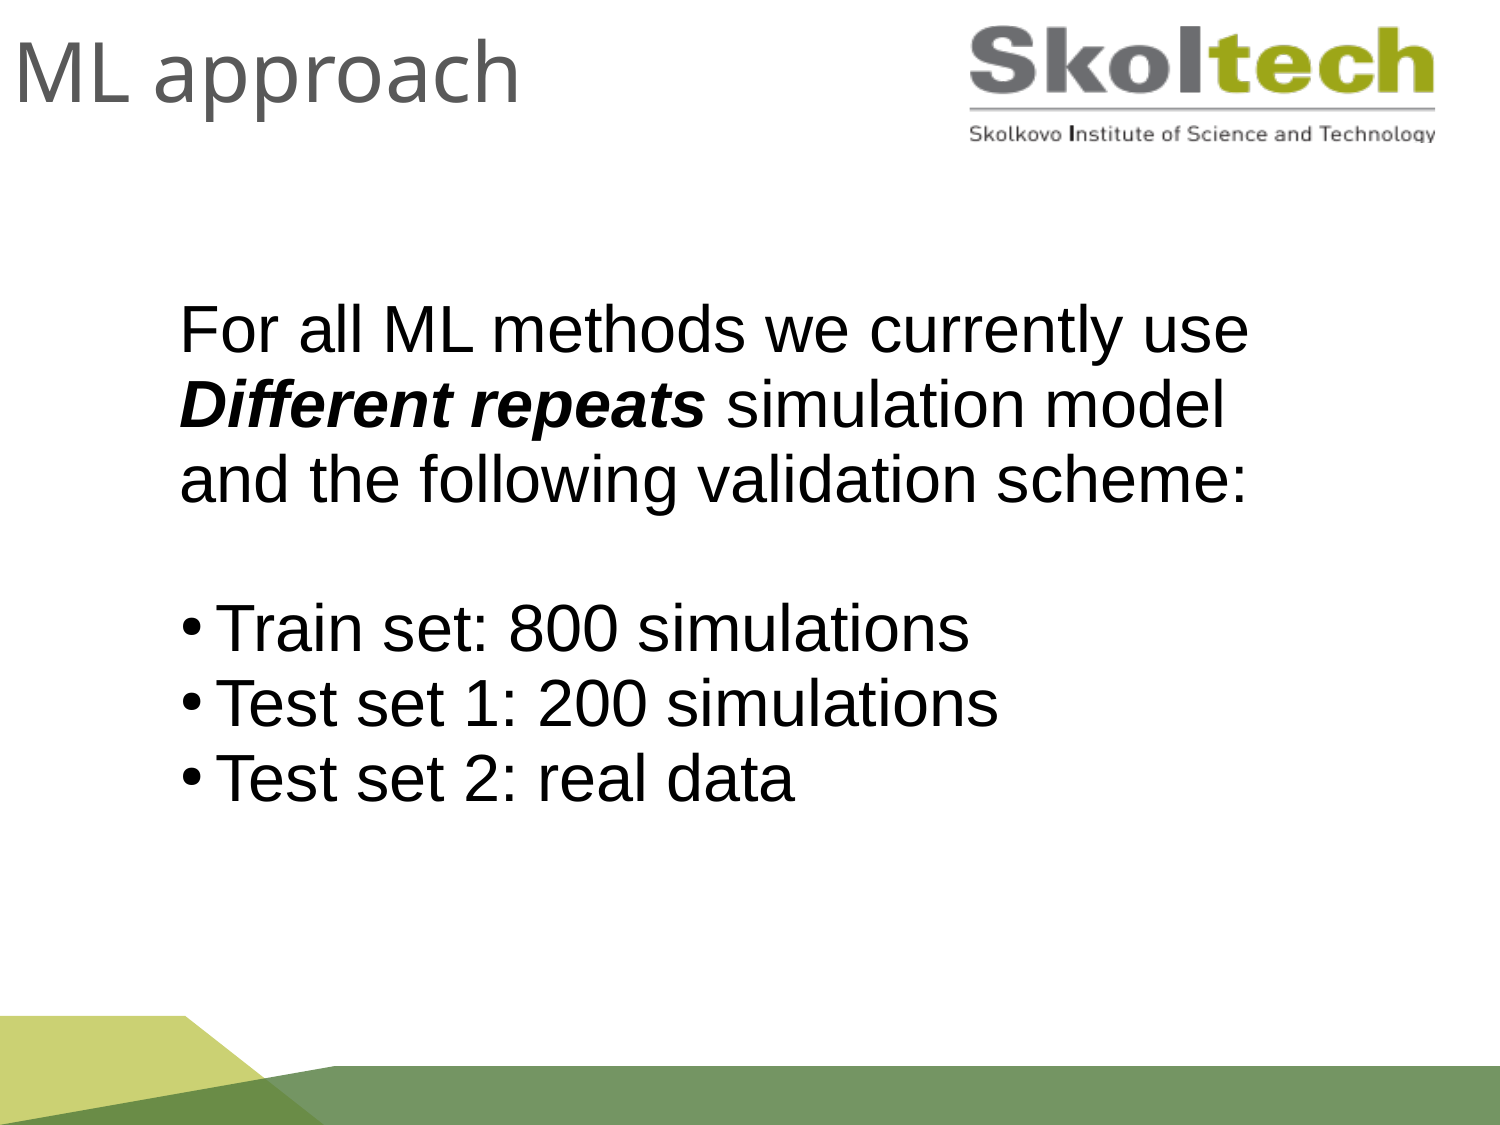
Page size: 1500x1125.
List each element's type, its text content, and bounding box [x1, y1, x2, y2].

text_box For all ML methods we currently use Different repeats simulation model and the following validation scheme: Train set: 800 simulations Test set 1: 200 simulations Test set 2: real data [165, 285, 1351, 824]
title ML approach [12, 3, 988, 139]
